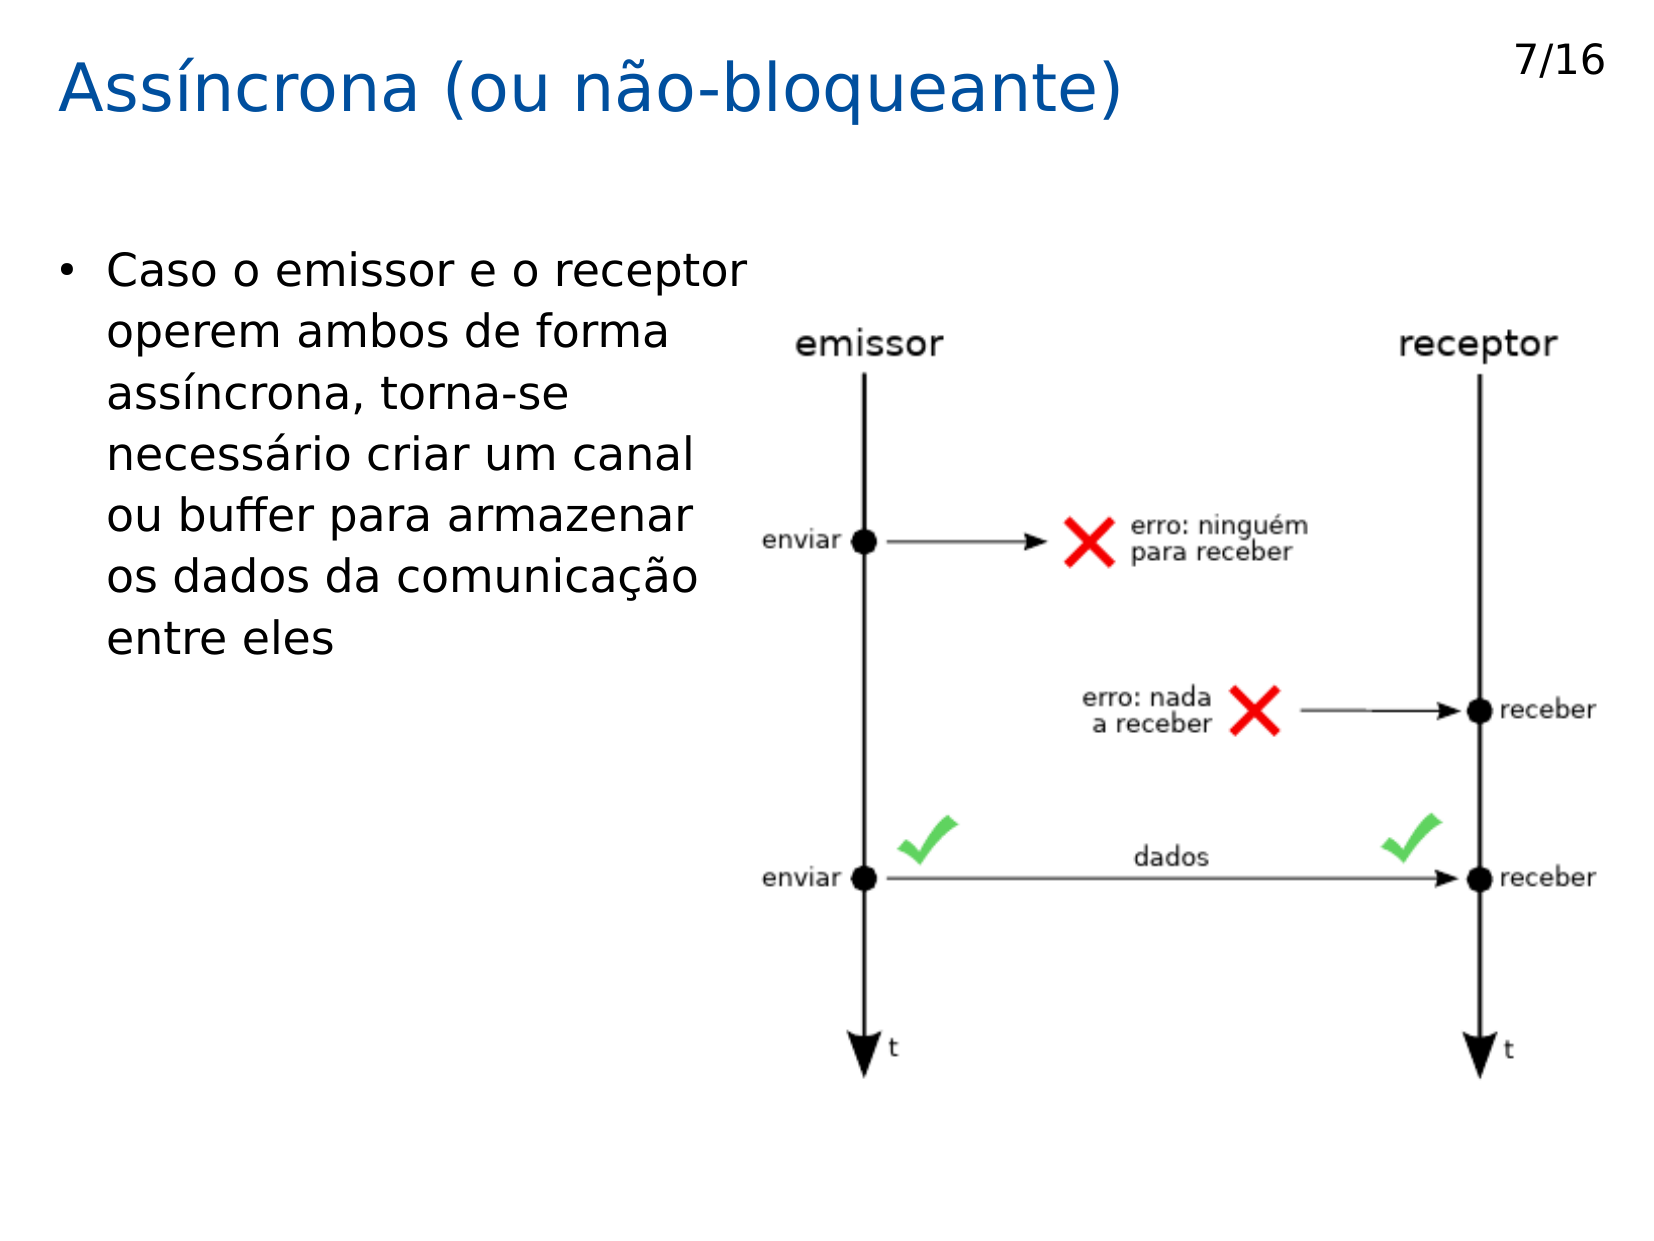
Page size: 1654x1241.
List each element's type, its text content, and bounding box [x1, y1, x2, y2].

title Assíncrona (ou não-bloqueante) [59, 29, 1459, 148]
picture [754, 322, 1601, 1087]
list Caso o emissor e o receptor operem ambos de forma assíncrona, torna-se necessário criar um canal ou buffer para armazenar os dados da comunicação entre eles [59, 236, 755, 1211]
